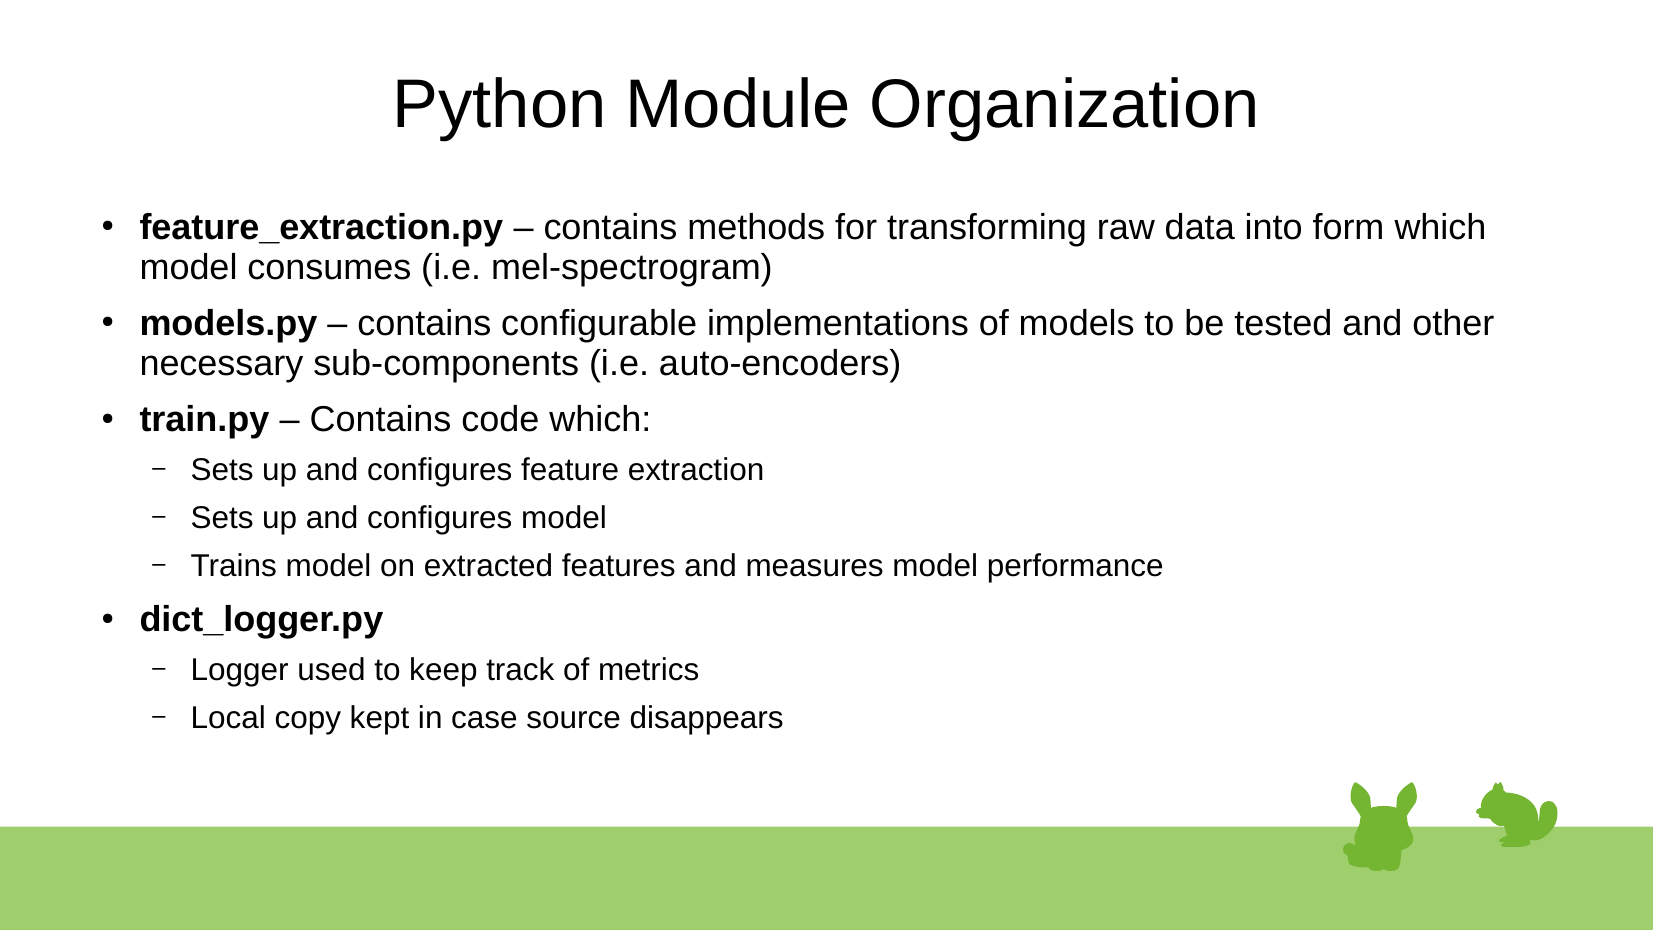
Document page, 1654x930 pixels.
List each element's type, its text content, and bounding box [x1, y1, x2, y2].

title Python Module Organization [88, 29, 1565, 178]
list feature_extraction.py – contains methods for transforming raw data into form which model consumes (i.e. mel-spectrogram) models.py – contains configurable implementations of models to be tested and other necessary sub-components (i.e. auto-encoders) train.py – Contains code which: Sets up and configures feature extraction Sets up and configures model Trains model on extracted features and measures model performance dict_logger.py Logger used to keep track of metrics Local copy kept in case source disappears [88, 206, 1565, 739]
